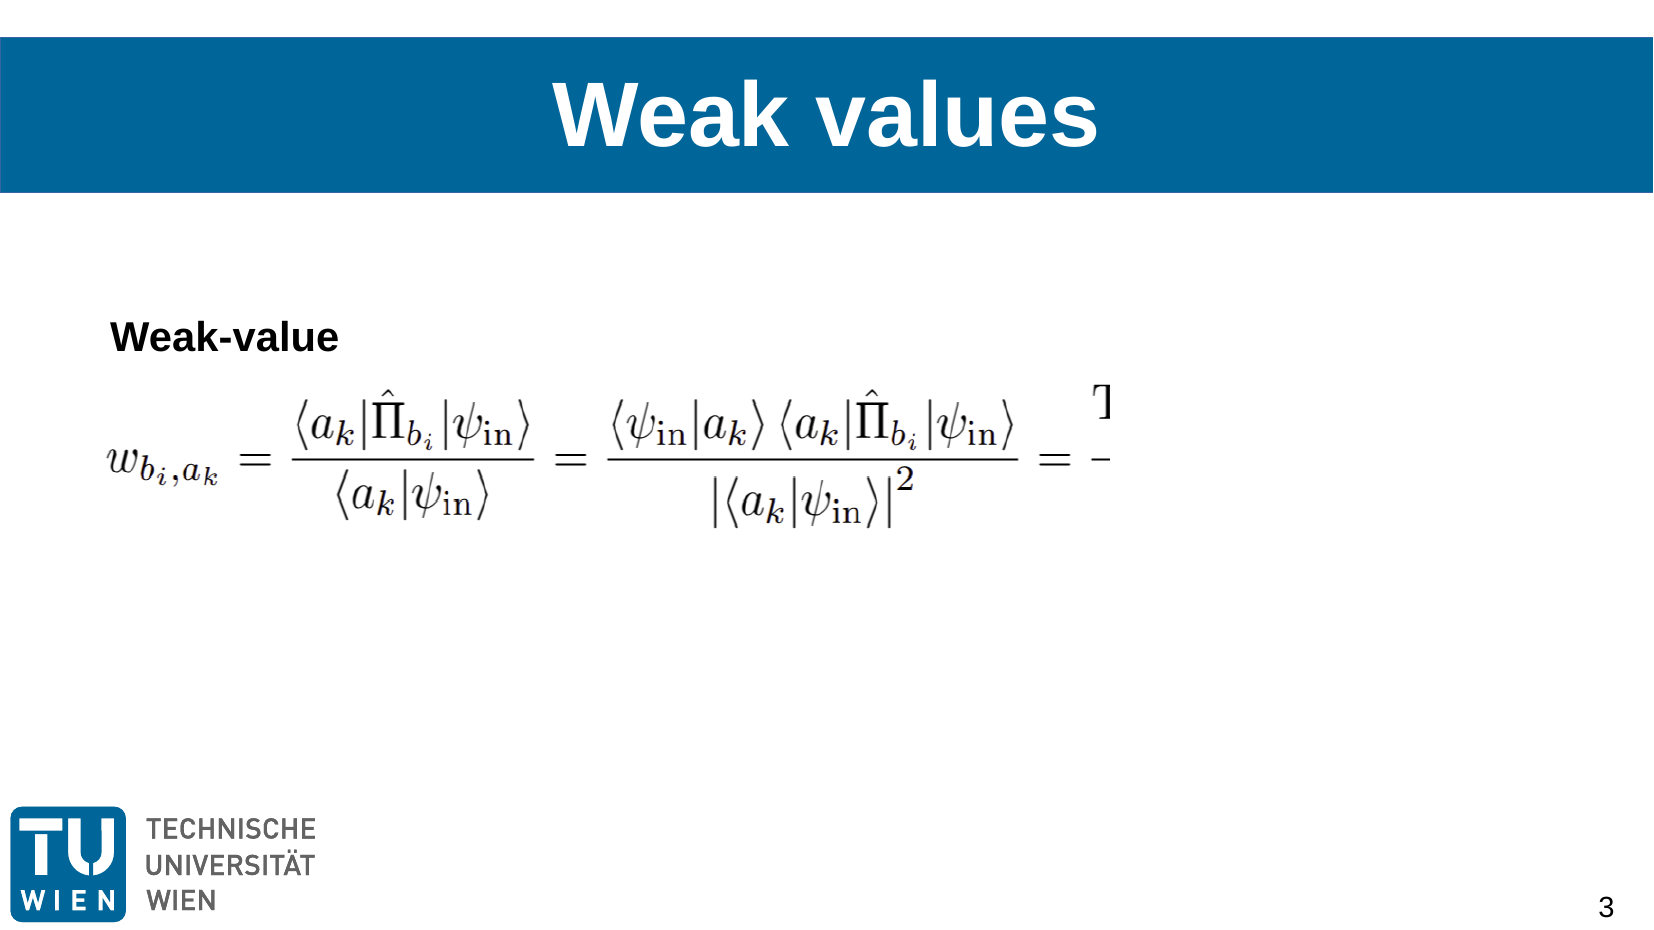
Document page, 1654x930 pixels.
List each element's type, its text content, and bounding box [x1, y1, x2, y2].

picture [75, 356, 1110, 574]
text_box Weak-value [95, 305, 355, 368]
title Weak values [0, 37, 1653, 193]
